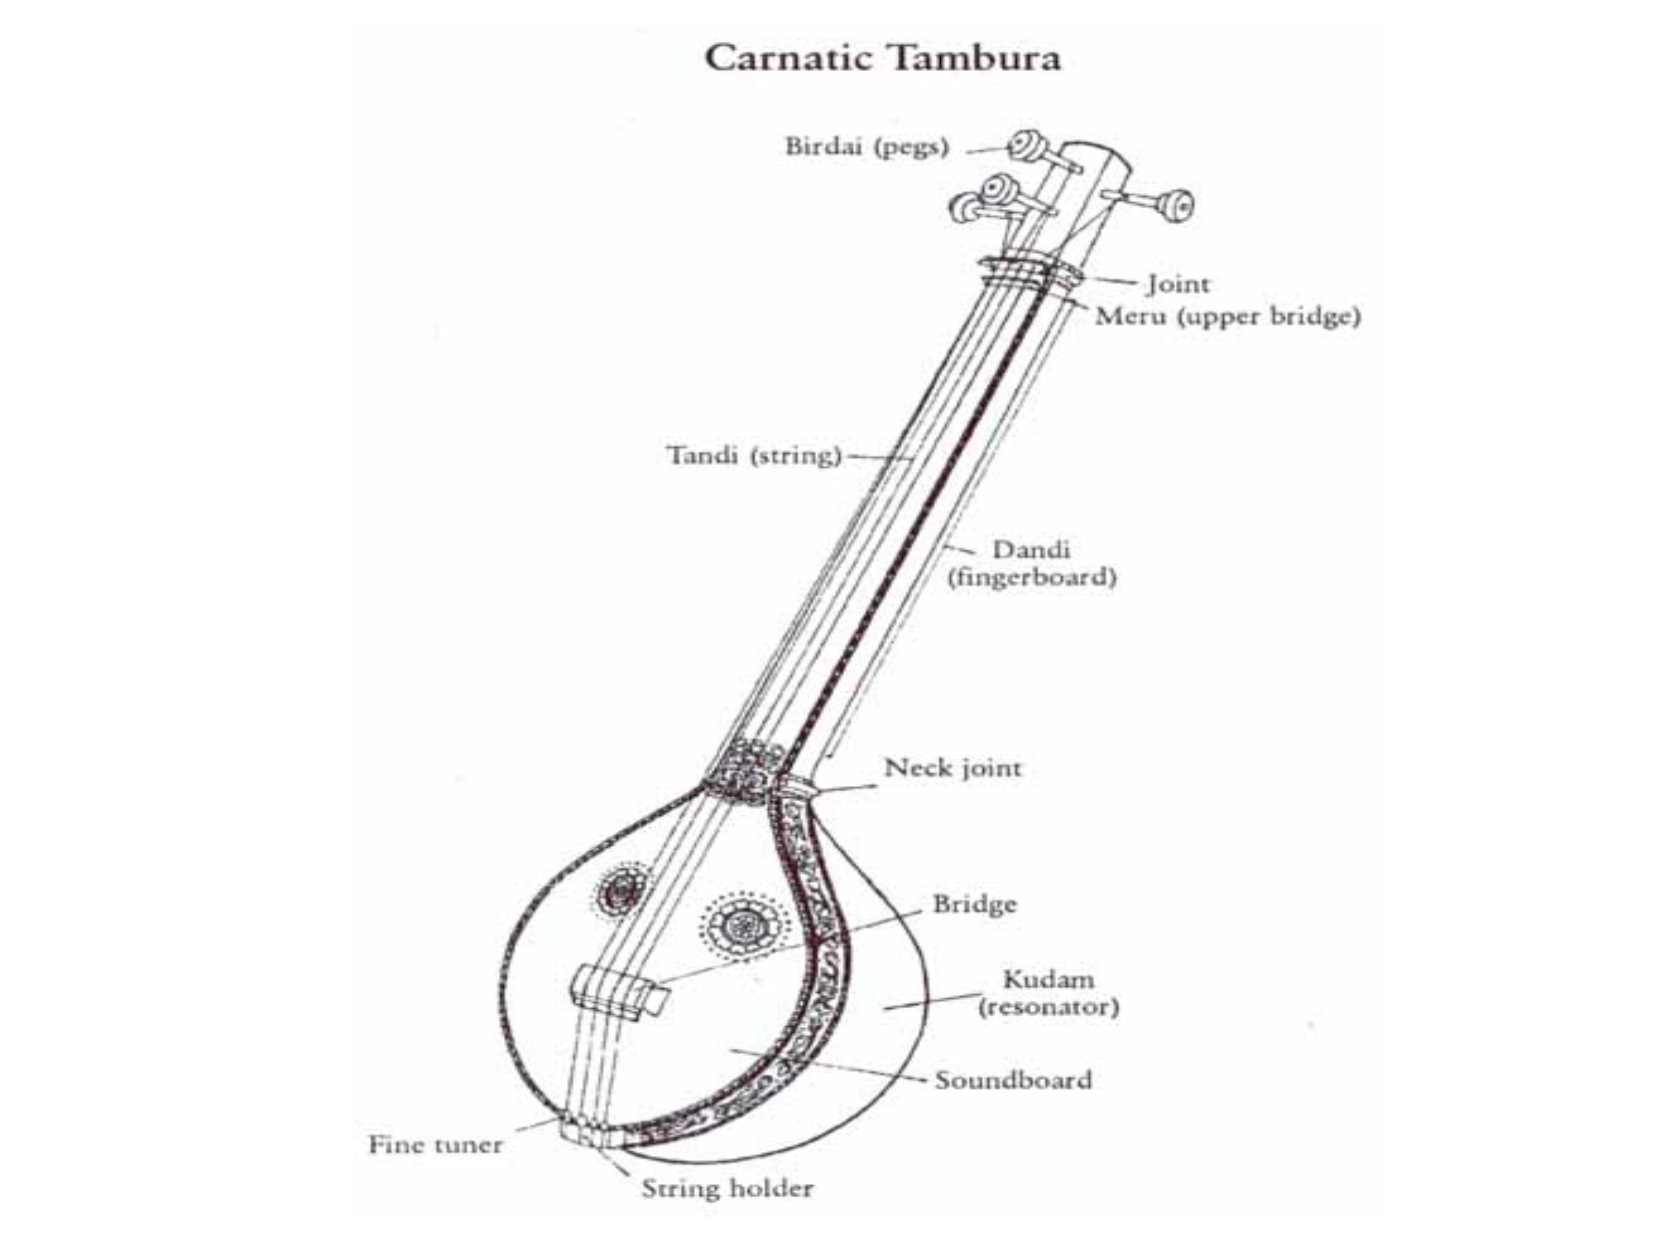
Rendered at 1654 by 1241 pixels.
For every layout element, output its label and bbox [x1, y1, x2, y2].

picture [354, 23, 1382, 1217]
